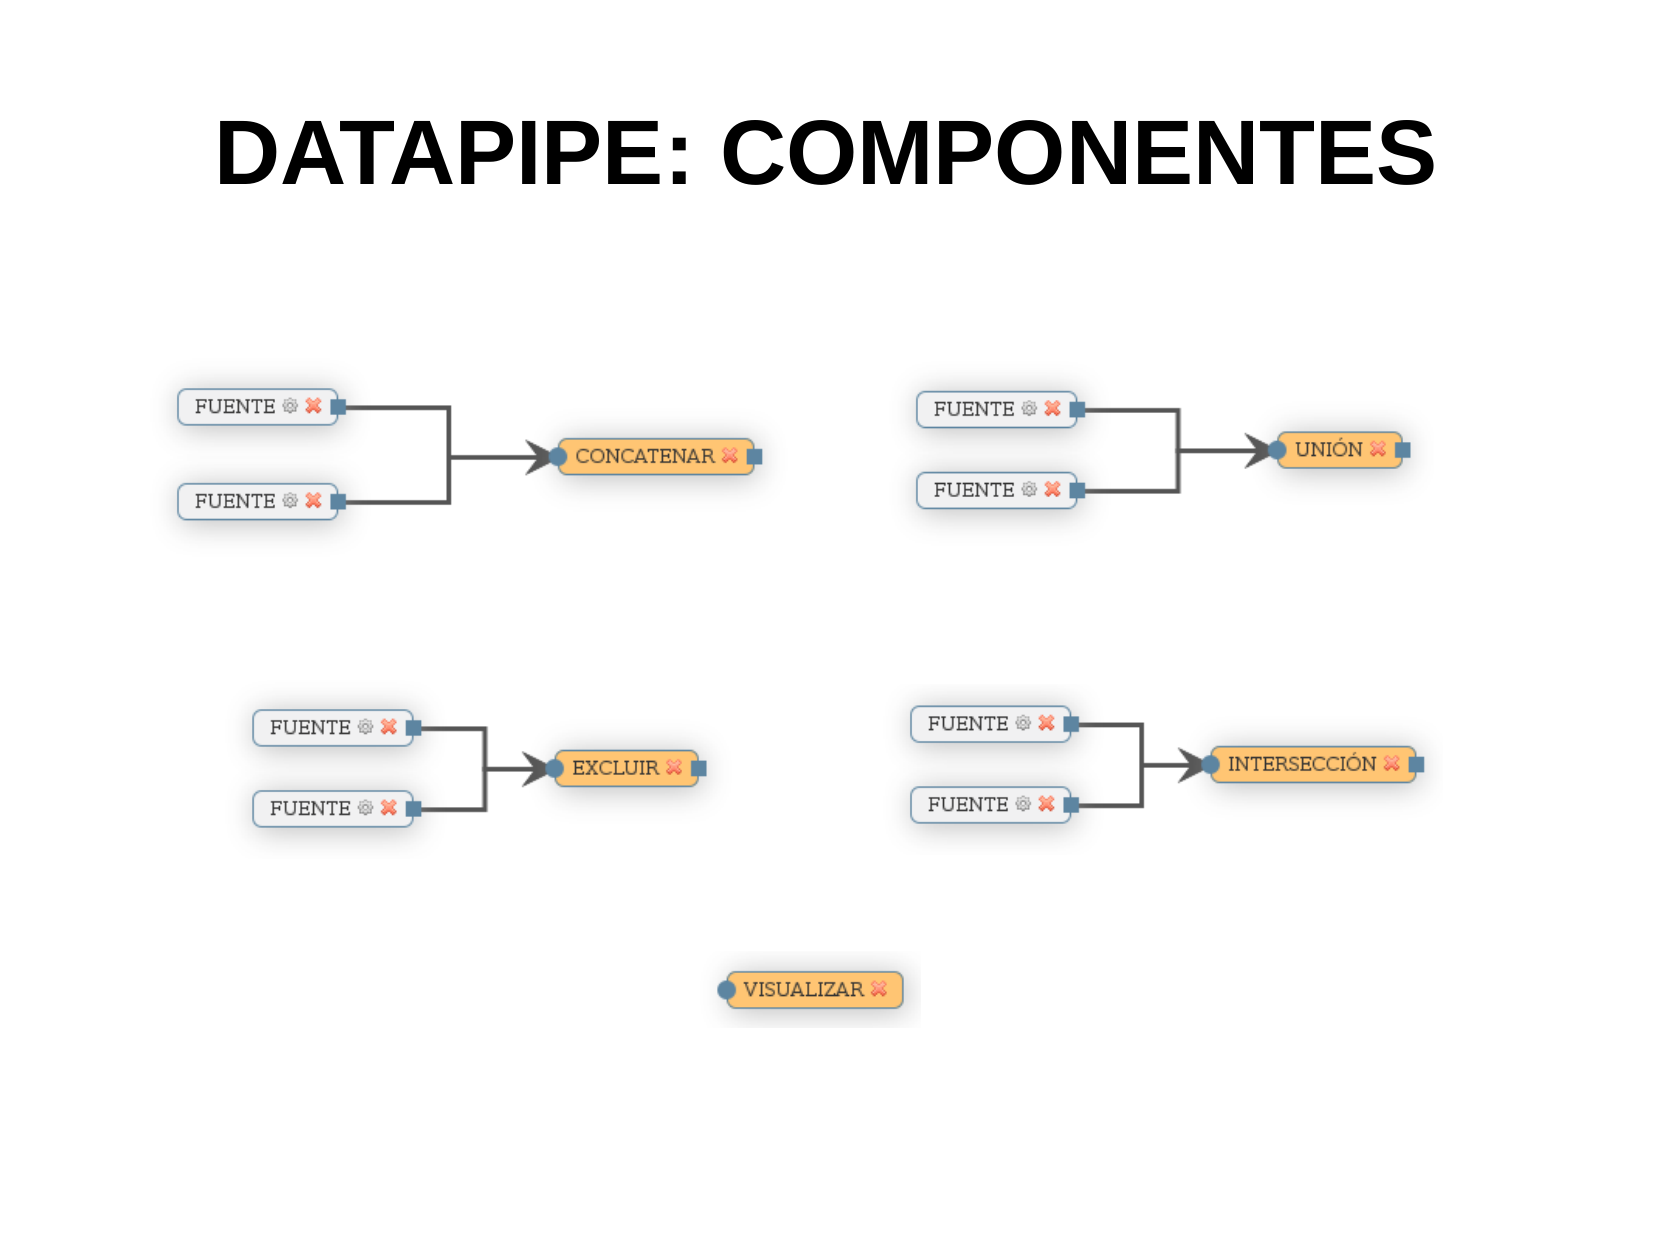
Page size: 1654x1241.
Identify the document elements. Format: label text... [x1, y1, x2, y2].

picture [887, 357, 1434, 553]
title DATAPIPE: COMPONENTES [82, 49, 1571, 257]
picture [878, 684, 1443, 856]
picture [203, 680, 744, 859]
picture [699, 951, 921, 1028]
picture [145, 356, 796, 561]
